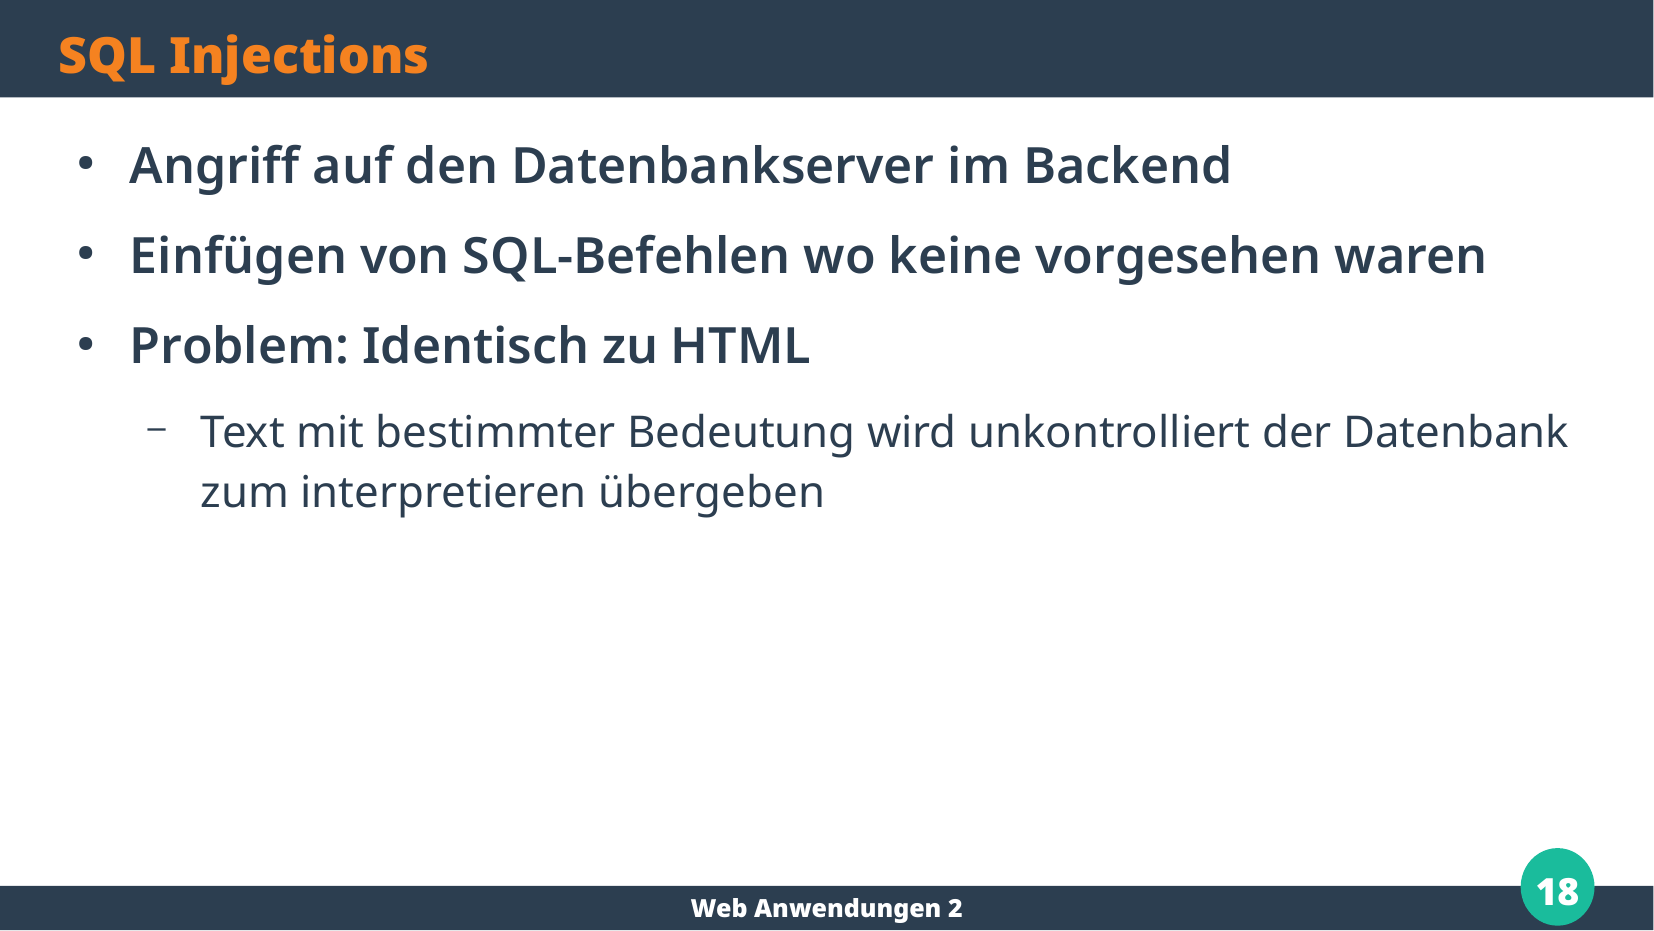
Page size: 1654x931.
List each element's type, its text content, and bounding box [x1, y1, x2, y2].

title SQL Injections [59, 8, 1595, 89]
list Angriff auf den Datenbankserver im Backend Einfügen von SQL-Befehlen wo keine vorgesehen waren Problem: Identisch zu HTML Text mit bestimmter Bedeutung wird unkontrolliert der Datenbank zum interpretieren übergeben [59, 129, 1595, 864]
